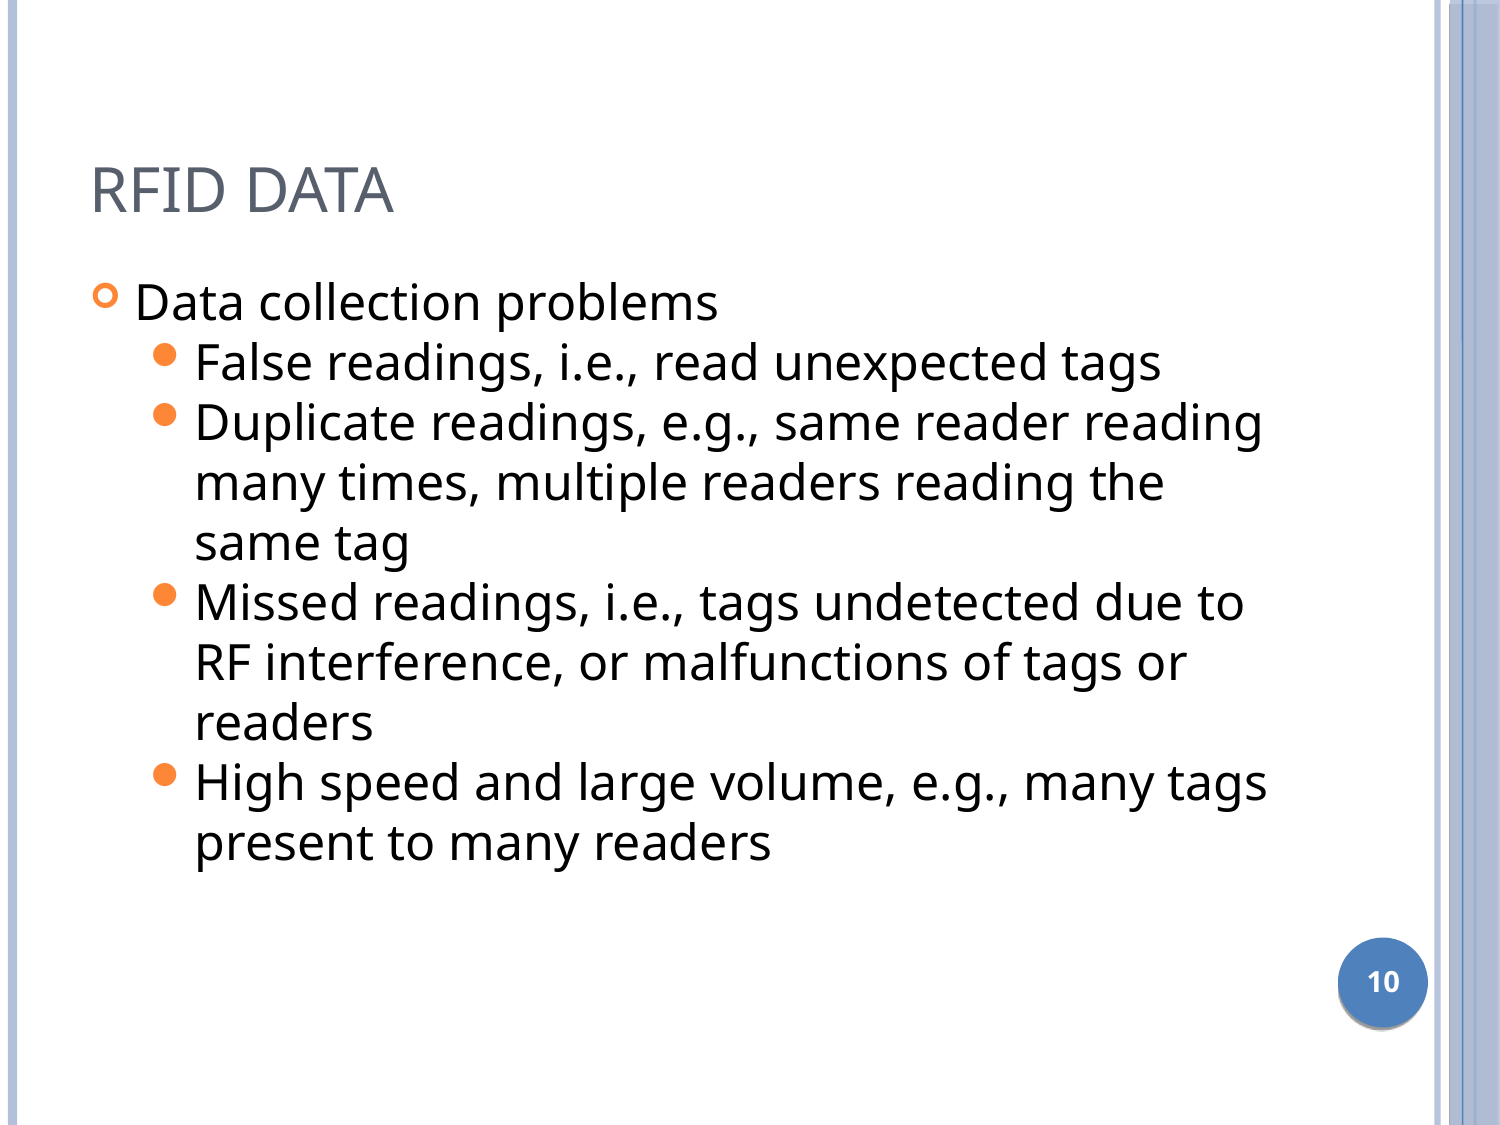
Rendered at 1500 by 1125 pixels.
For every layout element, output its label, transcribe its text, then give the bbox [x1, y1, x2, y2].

text_box Data collection problems False readings, i.e., read unexpected tags Duplicate readings, e.g., same reader reading many times, multiple readers reading the same tag Missed readings, i.e., tags undetected due to RF interference, or malfunctions of tags or readers High speed and large volume, e.g., many tags present to many readers [74, 262, 1300, 1062]
text_box RFID Data [74, 45, 1300, 233]
text_box <number> [1333, 940, 1434, 1027]
